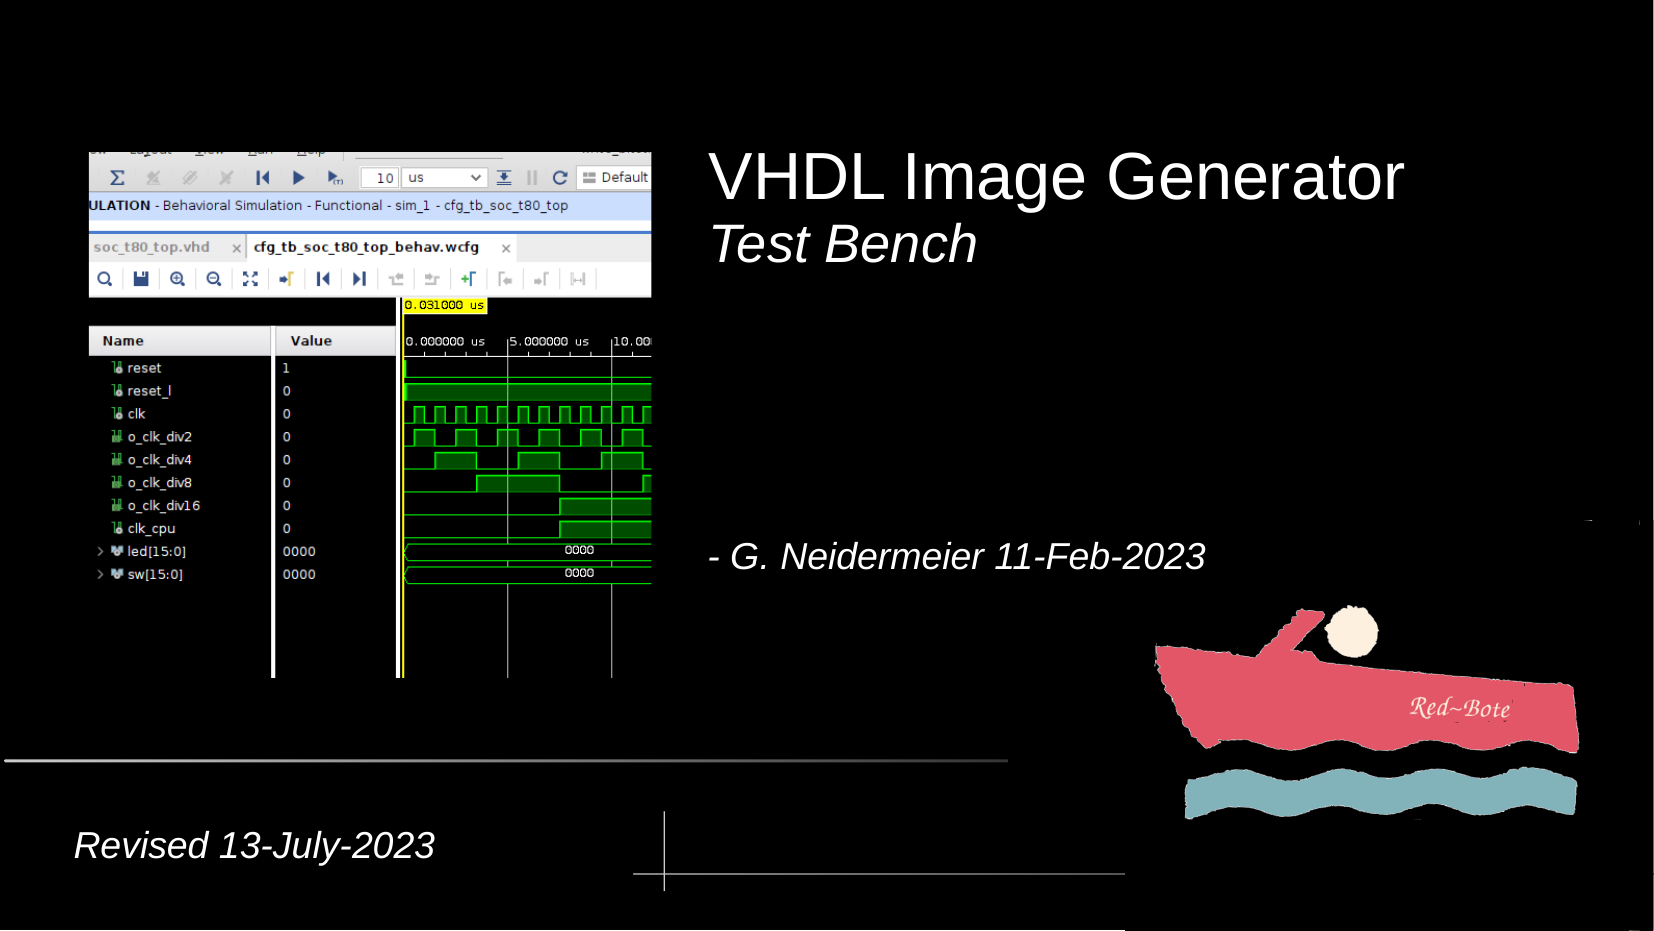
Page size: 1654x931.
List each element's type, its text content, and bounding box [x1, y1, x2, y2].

title VHDL Image Generator Test Bench [708, 37, 1497, 451]
title Revised 13-July-2023 [73, 749, 638, 867]
picture [88, 152, 652, 678]
picture [1125, 520, 1654, 931]
title - G. Neidermeier 11-Feb-2023 [707, 460, 1272, 578]
